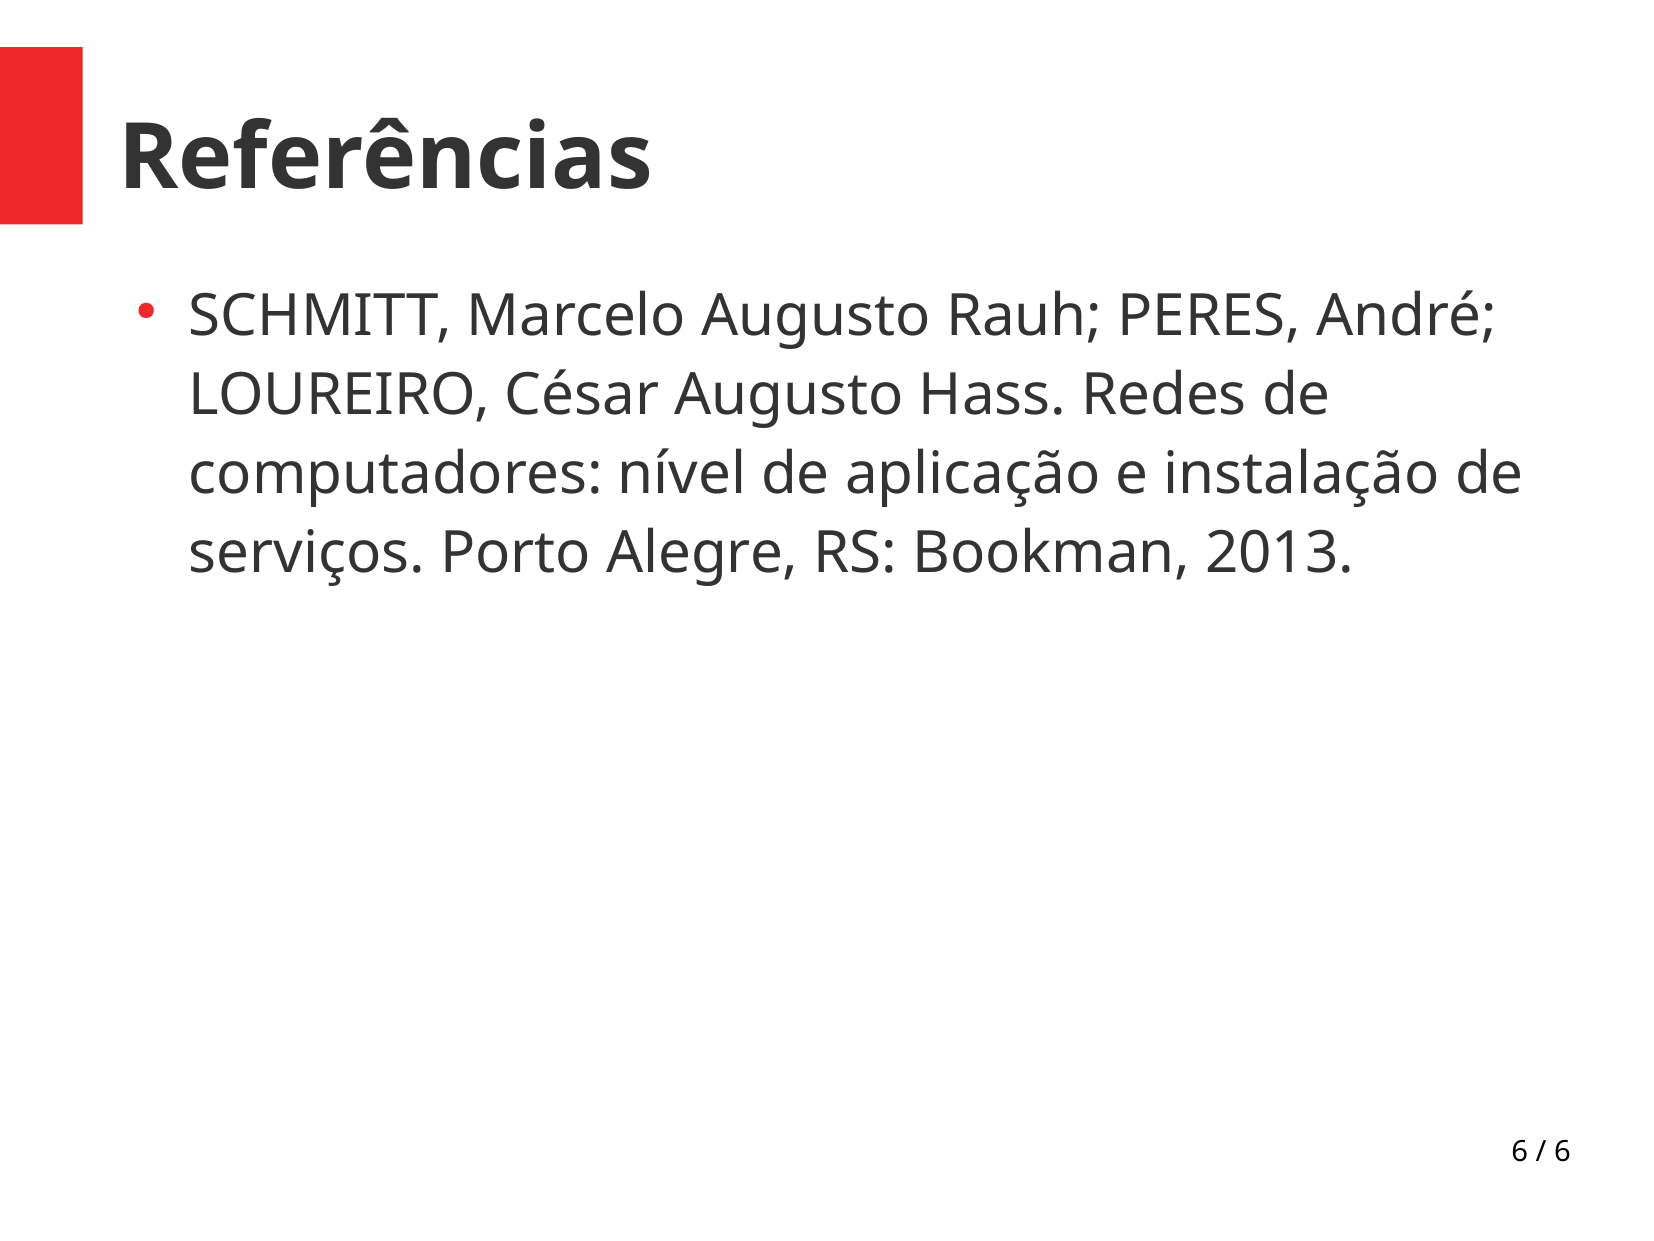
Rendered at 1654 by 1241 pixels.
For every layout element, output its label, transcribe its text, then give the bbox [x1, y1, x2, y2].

list SCHMITT, Marcelo Augusto Rauh; PERES, André; LOUREIRO, César Augusto Hass. Redes de computadores: nível de aplicação e instalação de serviços. Porto Alegre, RS: Bookman, 2013. [118, 272, 1536, 993]
title Referências [118, 45, 1571, 260]
